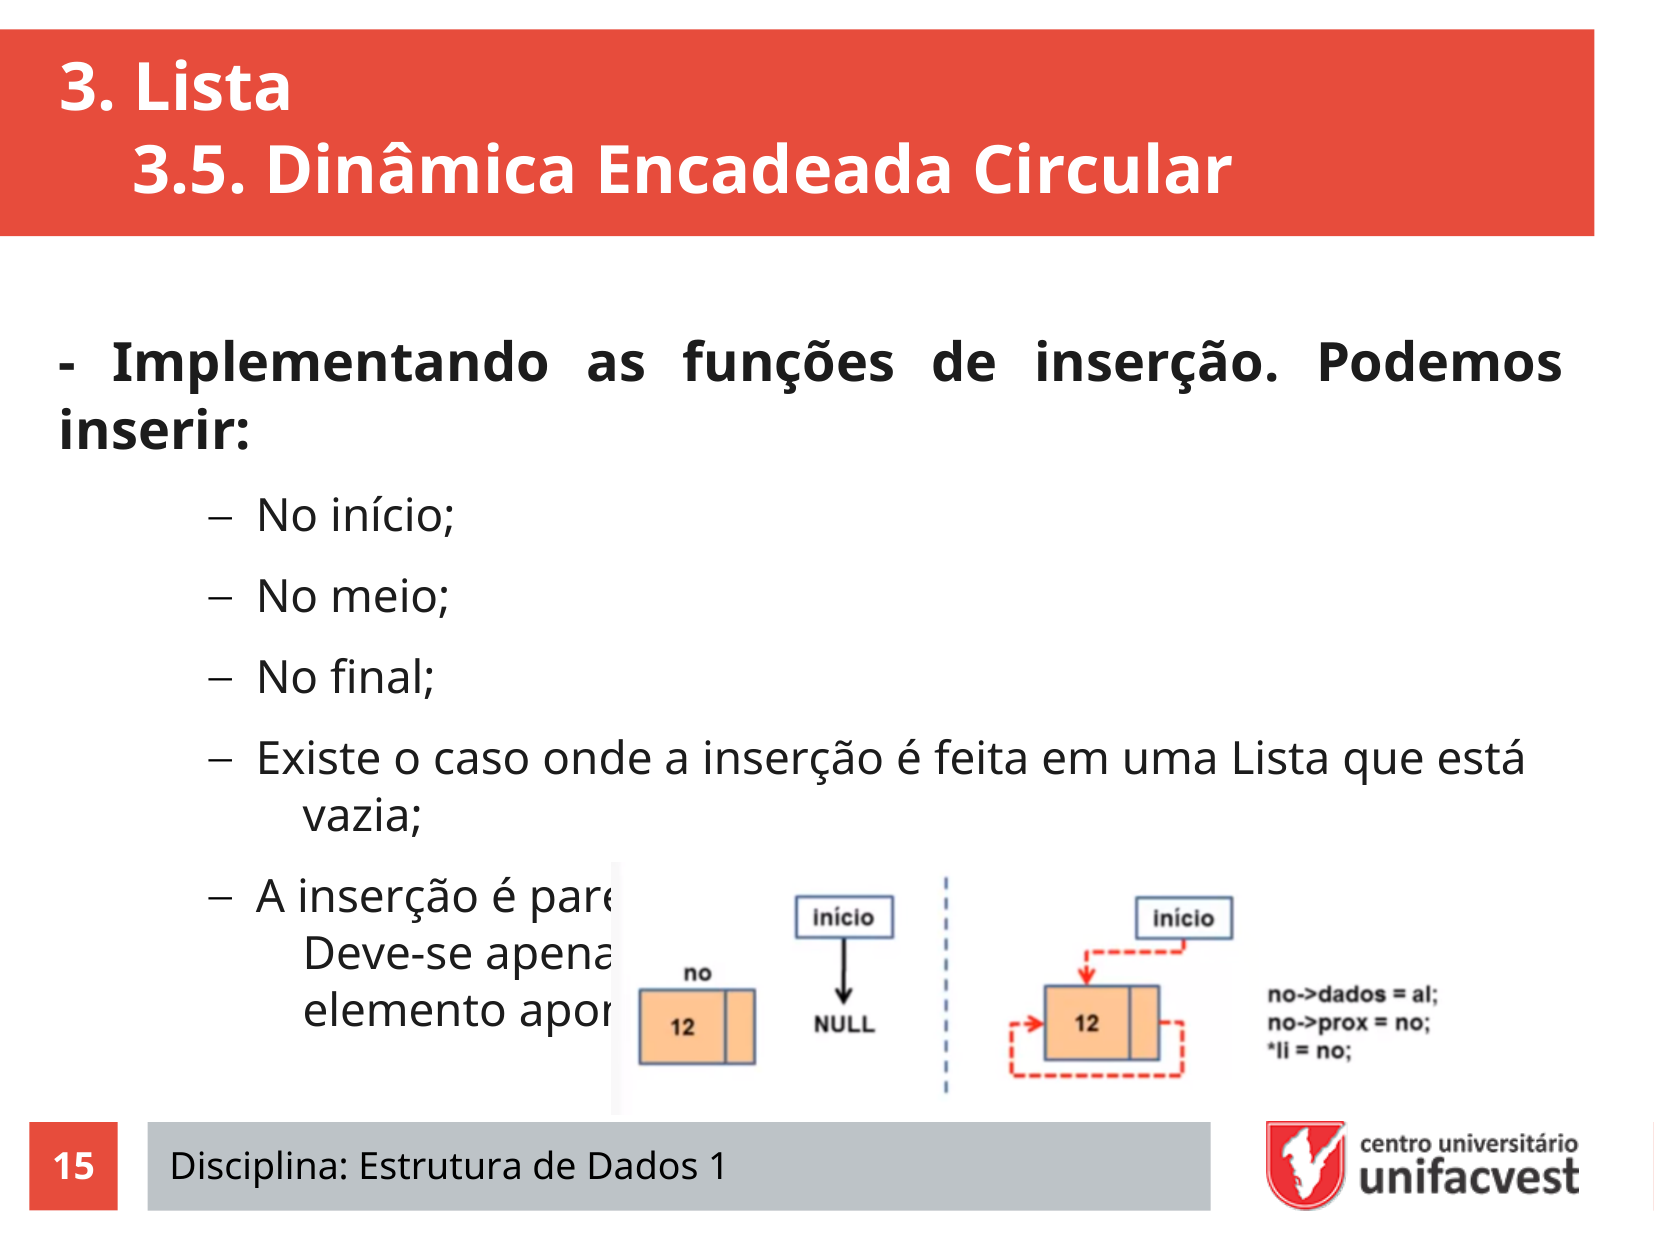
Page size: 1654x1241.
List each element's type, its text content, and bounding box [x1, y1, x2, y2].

picture [611, 862, 1477, 1115]
picture [1266, 1121, 1579, 1211]
text_box [1238, 1120, 1654, 1212]
text_box Disciplina: Estrutura de Dados 1 [154, 1132, 1205, 1196]
list - Implementando as funções de inserção. Podemos inserir: No início; No meio; No final; Existe o caso onde a inserção é feita em uma Lista que está vazia; A inserção é parecida com a Lista Dinâmica Encadeada. Deve-se apenas considerar que agora temos o último elemento apontando para o primeiro. [59, 324, 1566, 1093]
title 3. Lista 3.5. Dinâmica Encadeada Circular [59, 59, 1595, 207]
